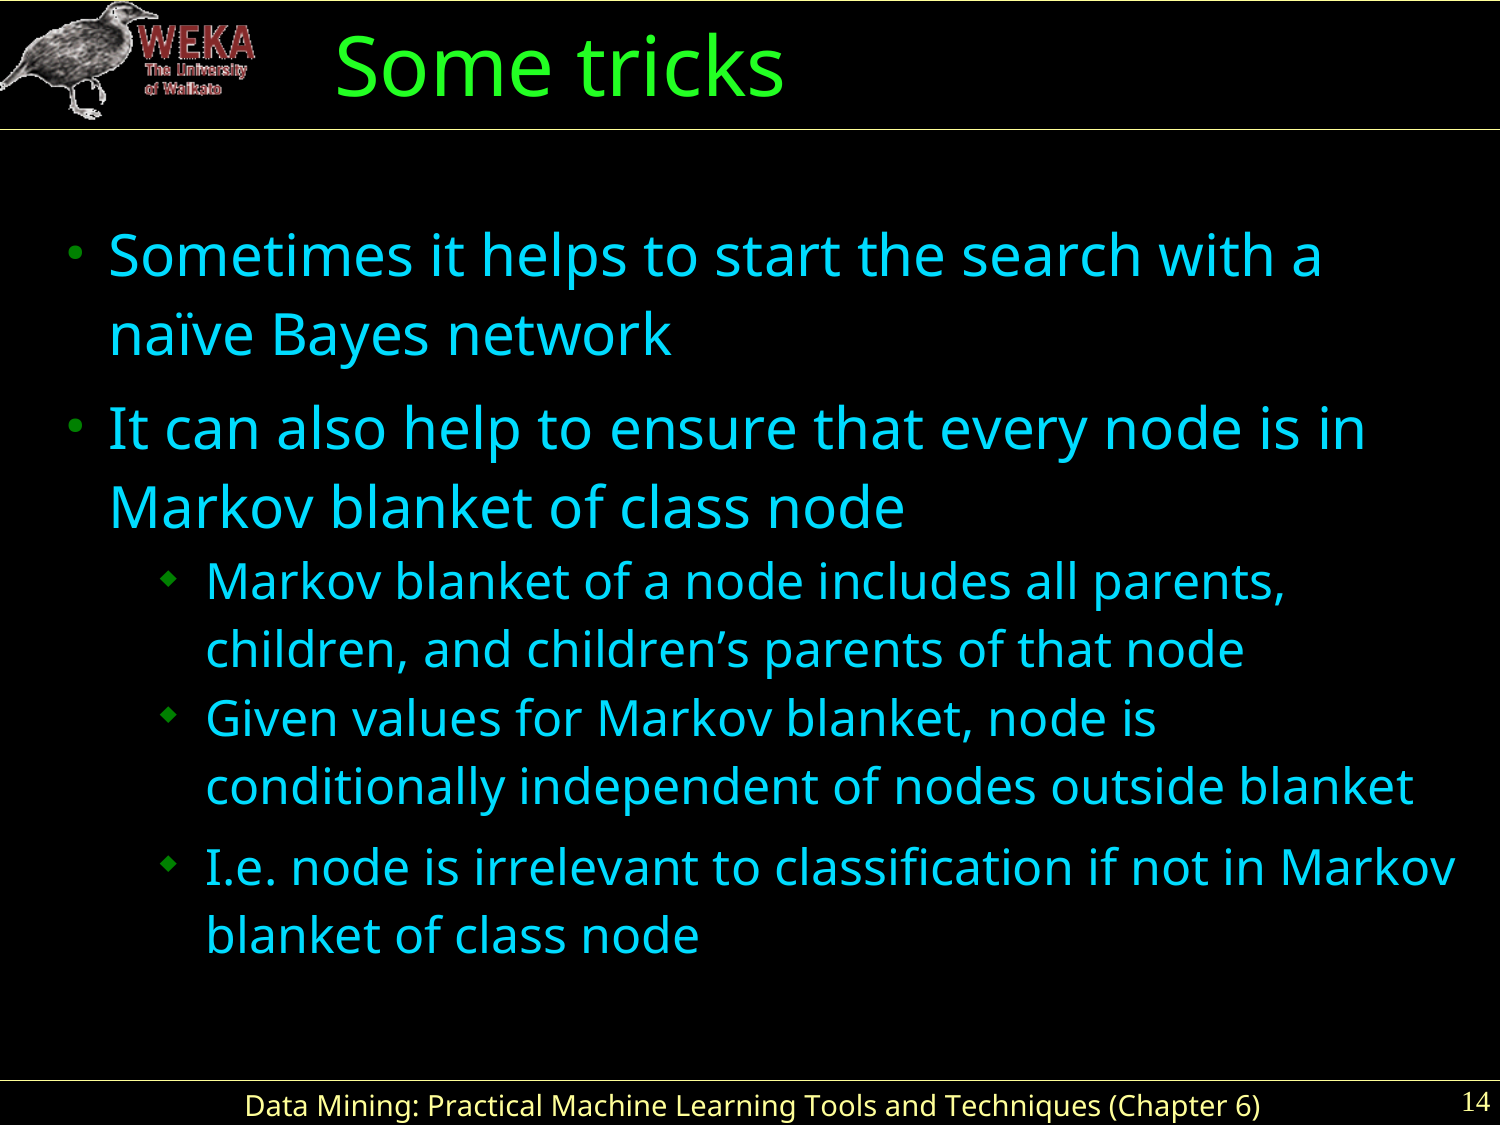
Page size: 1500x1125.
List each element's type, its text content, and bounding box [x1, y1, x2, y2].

title Some tricks [319, 0, 1500, 159]
text_box Sometimes it helps to start the search with a naïve Bayes network It can also help to ensure that every node is in Markov blanket of class node Markov blanket of a node includes all parents, children, and children’s parents of that node Given values for Markov blanket, node is conditionally independent of nodes outside blanket I.e. node is irrelevant to classification if not in Markov blanket of class node [51, 206, 1477, 945]
picture [0, 1, 266, 129]
